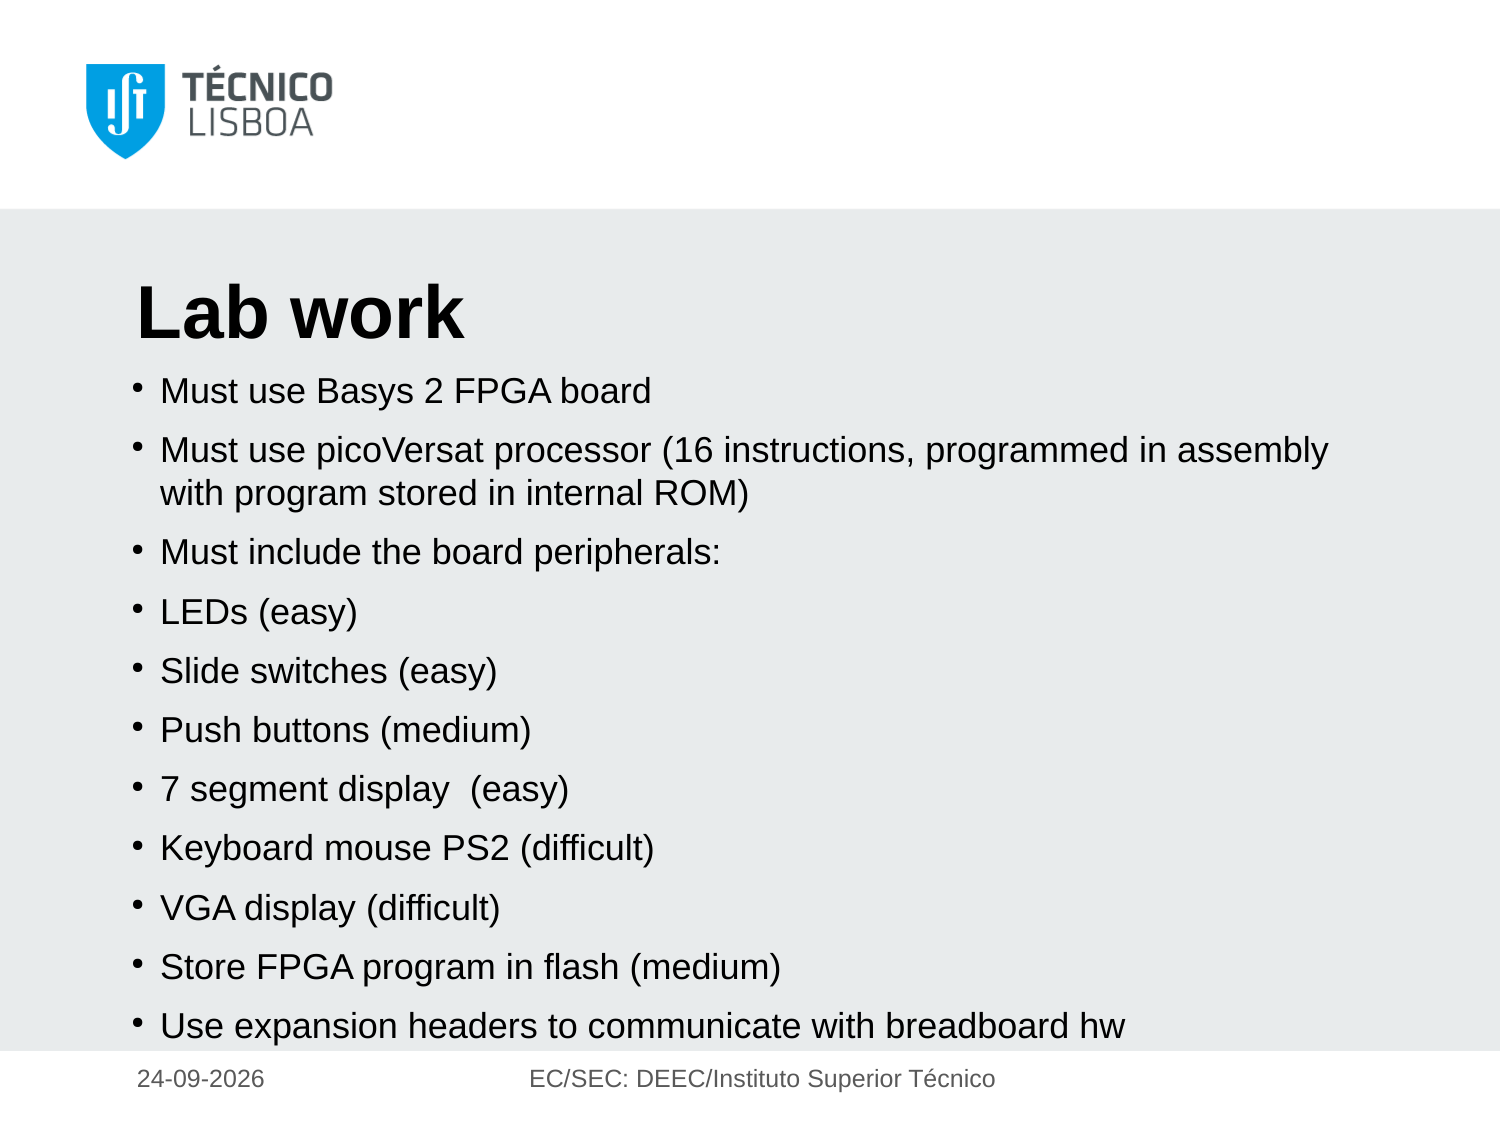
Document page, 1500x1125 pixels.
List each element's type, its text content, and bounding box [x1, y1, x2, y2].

list Must use Basys 2 FPGA board Must use picoVersat processor (16 instructions, programmed in assembly with program stored in internal ROM) Must include the board peripherals: LEDs (easy) Slide switches (easy) Push buttons (medium) 7 segment display (easy) Keyboard mouse PS2 (difficult) VGA display (difficult) Store FPGA program in flash (medium) Use expansion headers to communicate with breadboard hw [121, 367, 1378, 1053]
footer EC/SEC: DEEC/Instituto Superior Técnico [512, 1052, 1021, 1103]
title Lab work [121, 237, 1378, 367]
picture [0, 0, 1500, 1125]
slide_number 23-09-2019 [121, 1052, 425, 1103]
